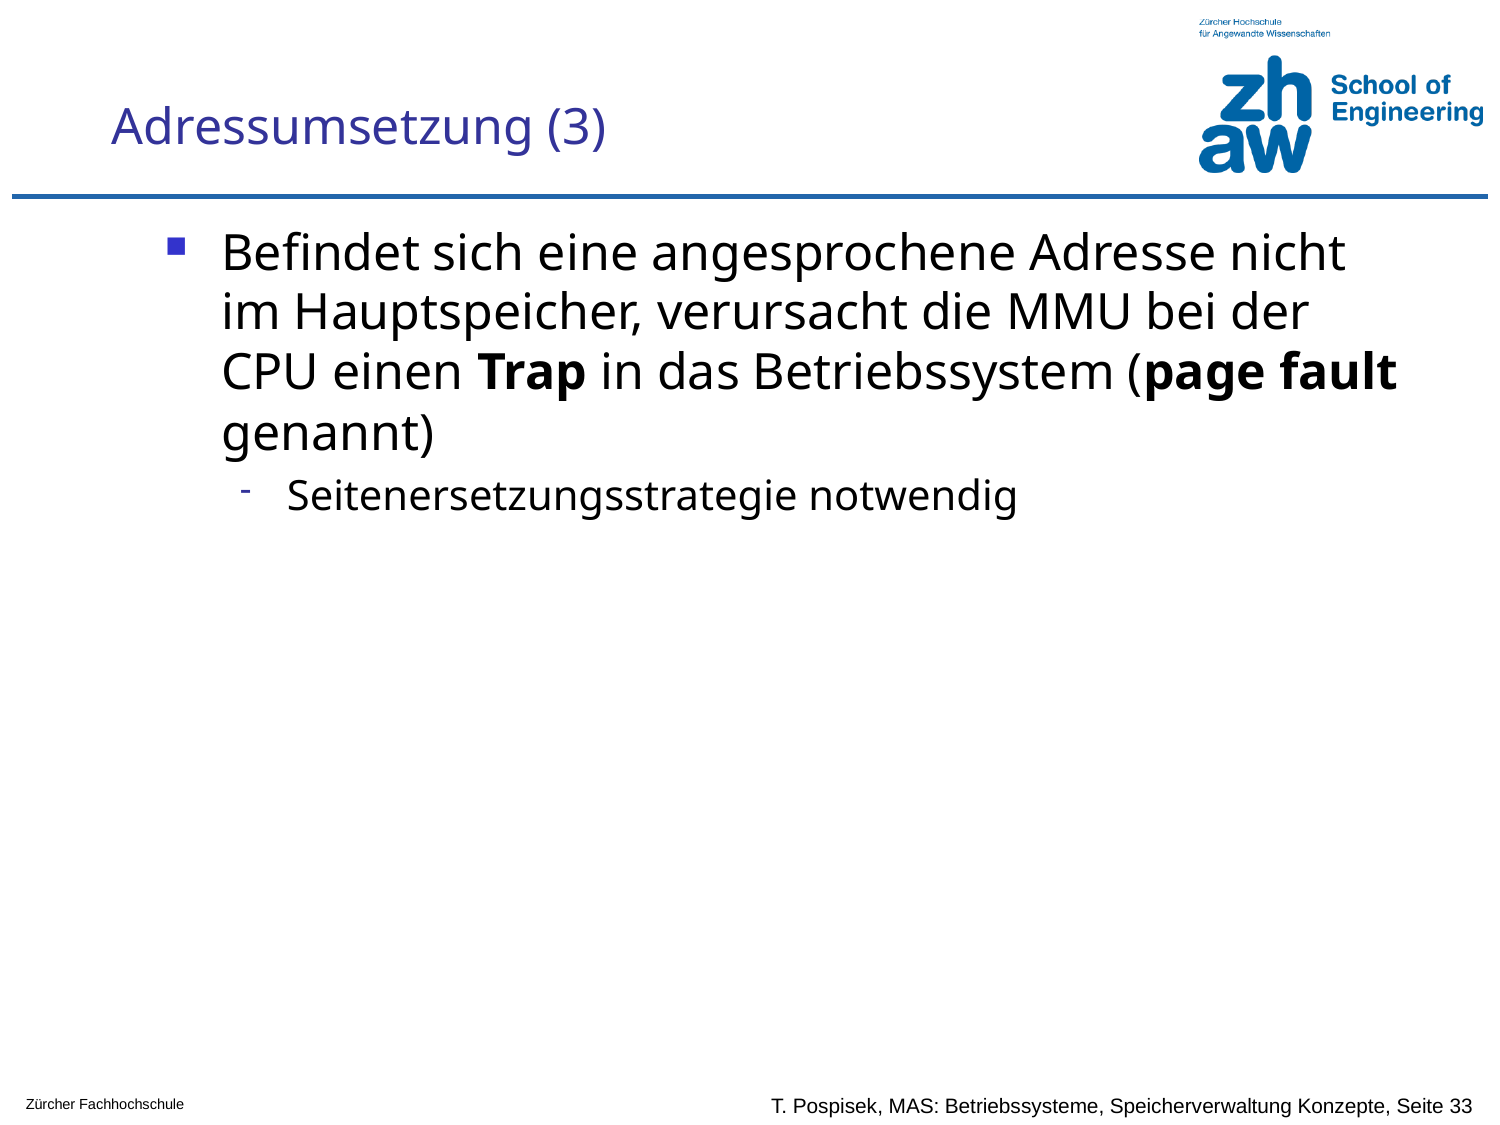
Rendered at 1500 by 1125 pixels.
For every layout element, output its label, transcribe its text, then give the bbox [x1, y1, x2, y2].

list Befindet sich eine angesprochene Adresse nicht im Hauptspeicher, verursacht die MMU bei der CPU einen Trap in das Betriebssystem (page fault genannt) Seitenersetzungsstrategie notwendig [150, 212, 1425, 1013]
picture [1199, 19, 1483, 173]
title Adressumsetzung (3) [96, 50, 1375, 163]
